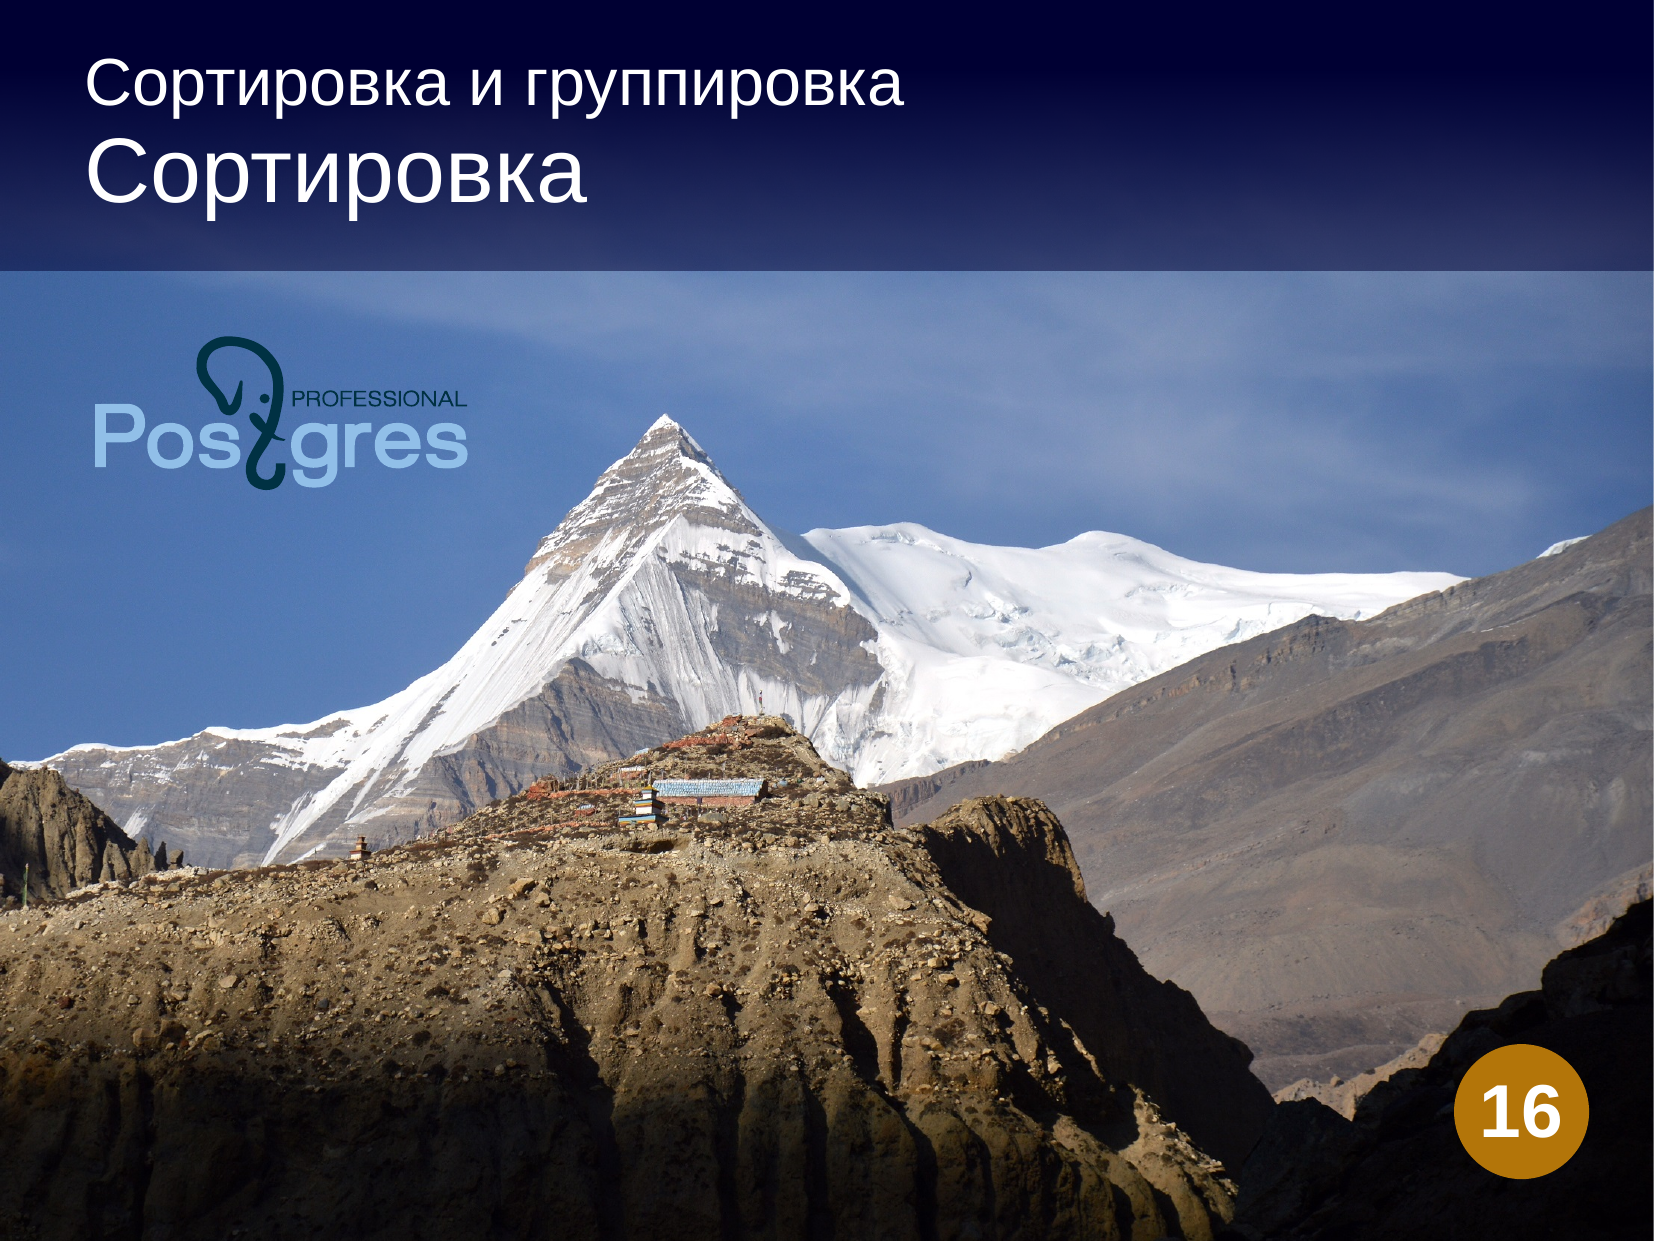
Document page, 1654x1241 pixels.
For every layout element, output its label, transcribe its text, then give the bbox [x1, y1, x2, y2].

picture [0, 271, 1654, 1241]
title Сортировка и группировка Сортировка [84, 44, 1636, 251]
text_box 16 [1454, 1044, 1590, 1180]
